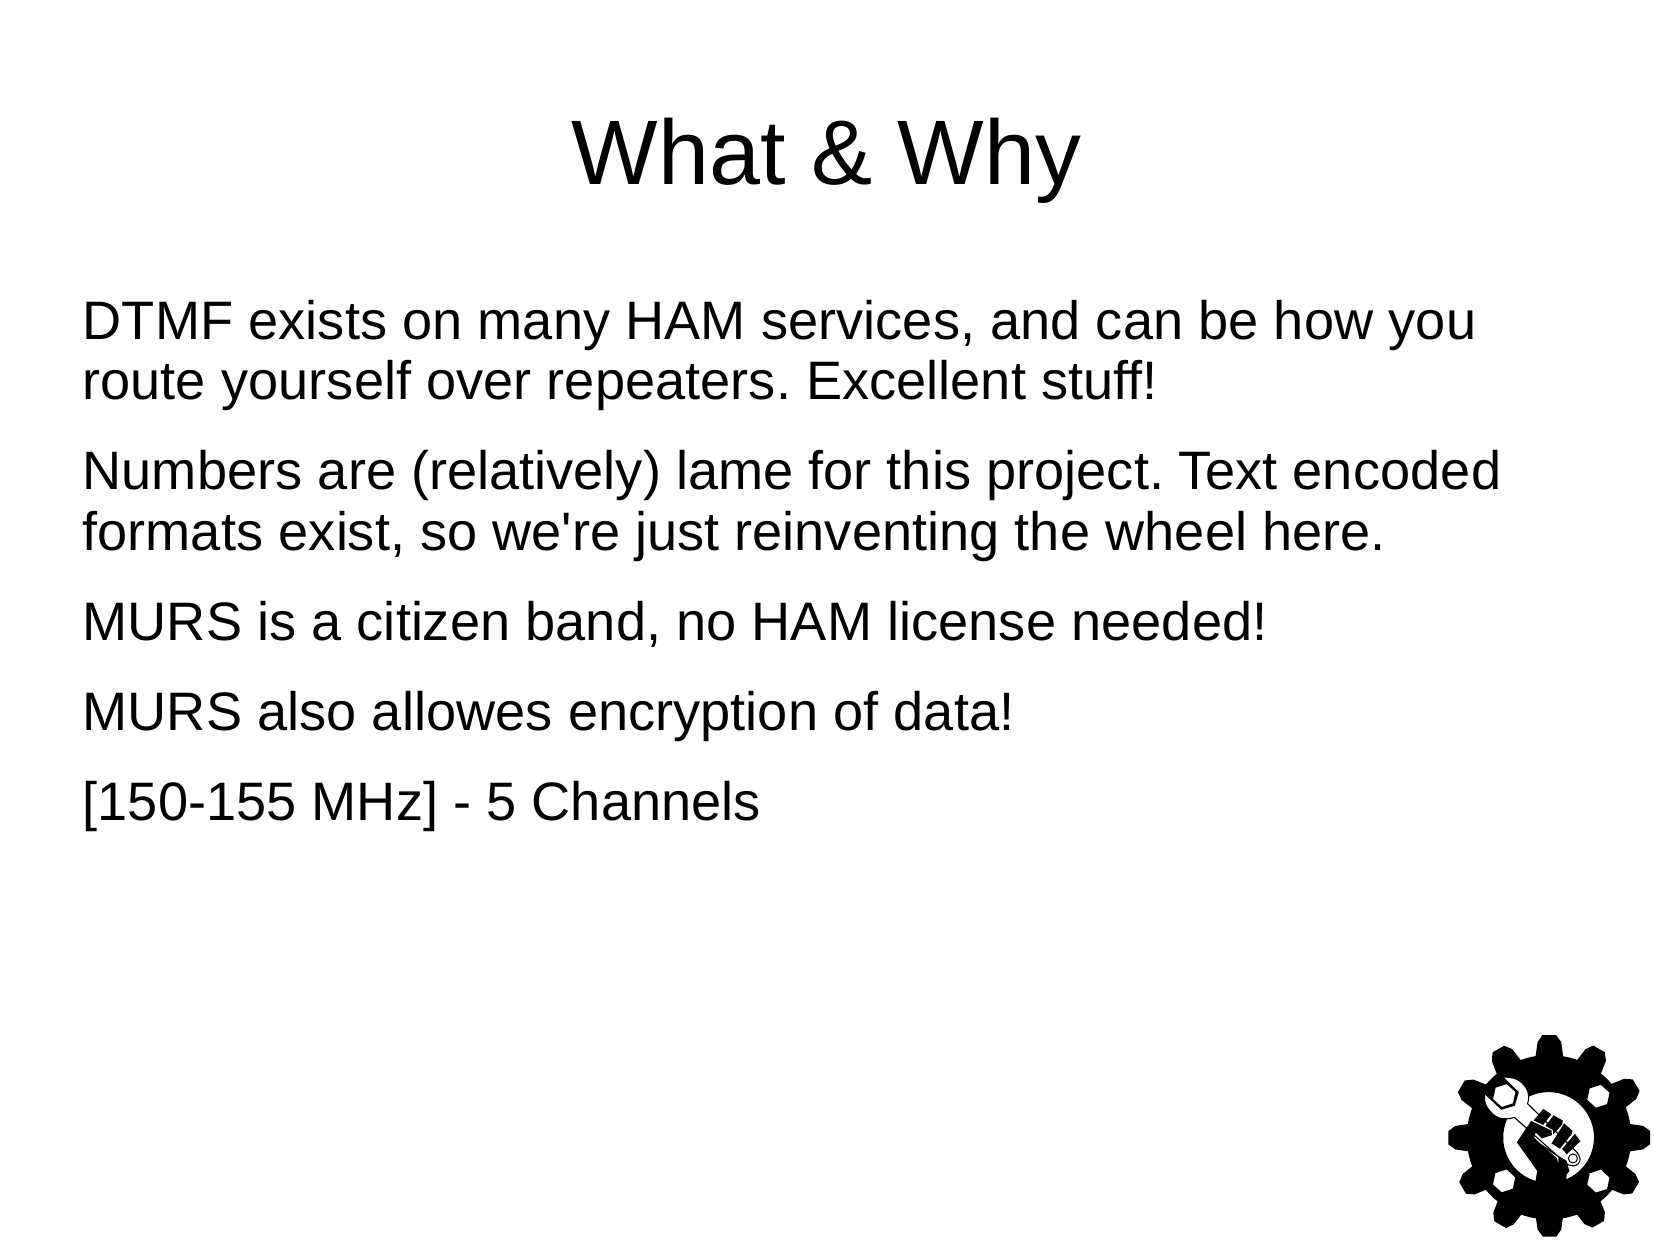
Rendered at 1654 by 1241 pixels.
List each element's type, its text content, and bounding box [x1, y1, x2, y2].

title What & Why [82, 49, 1571, 257]
list DTMF exists on many HAM services, and can be how you route yourself over repeaters. Excellent stuff! Numbers are (relatively) lame for this project. Text encoded formats exist, so we're just reinventing the wheel here. MURS is a citizen band, no HAM license needed! MURS also allowes encryption of data! [150-155 MHz] - 5 Channels [82, 290, 1571, 1010]
picture [1444, 1031, 1654, 1241]
